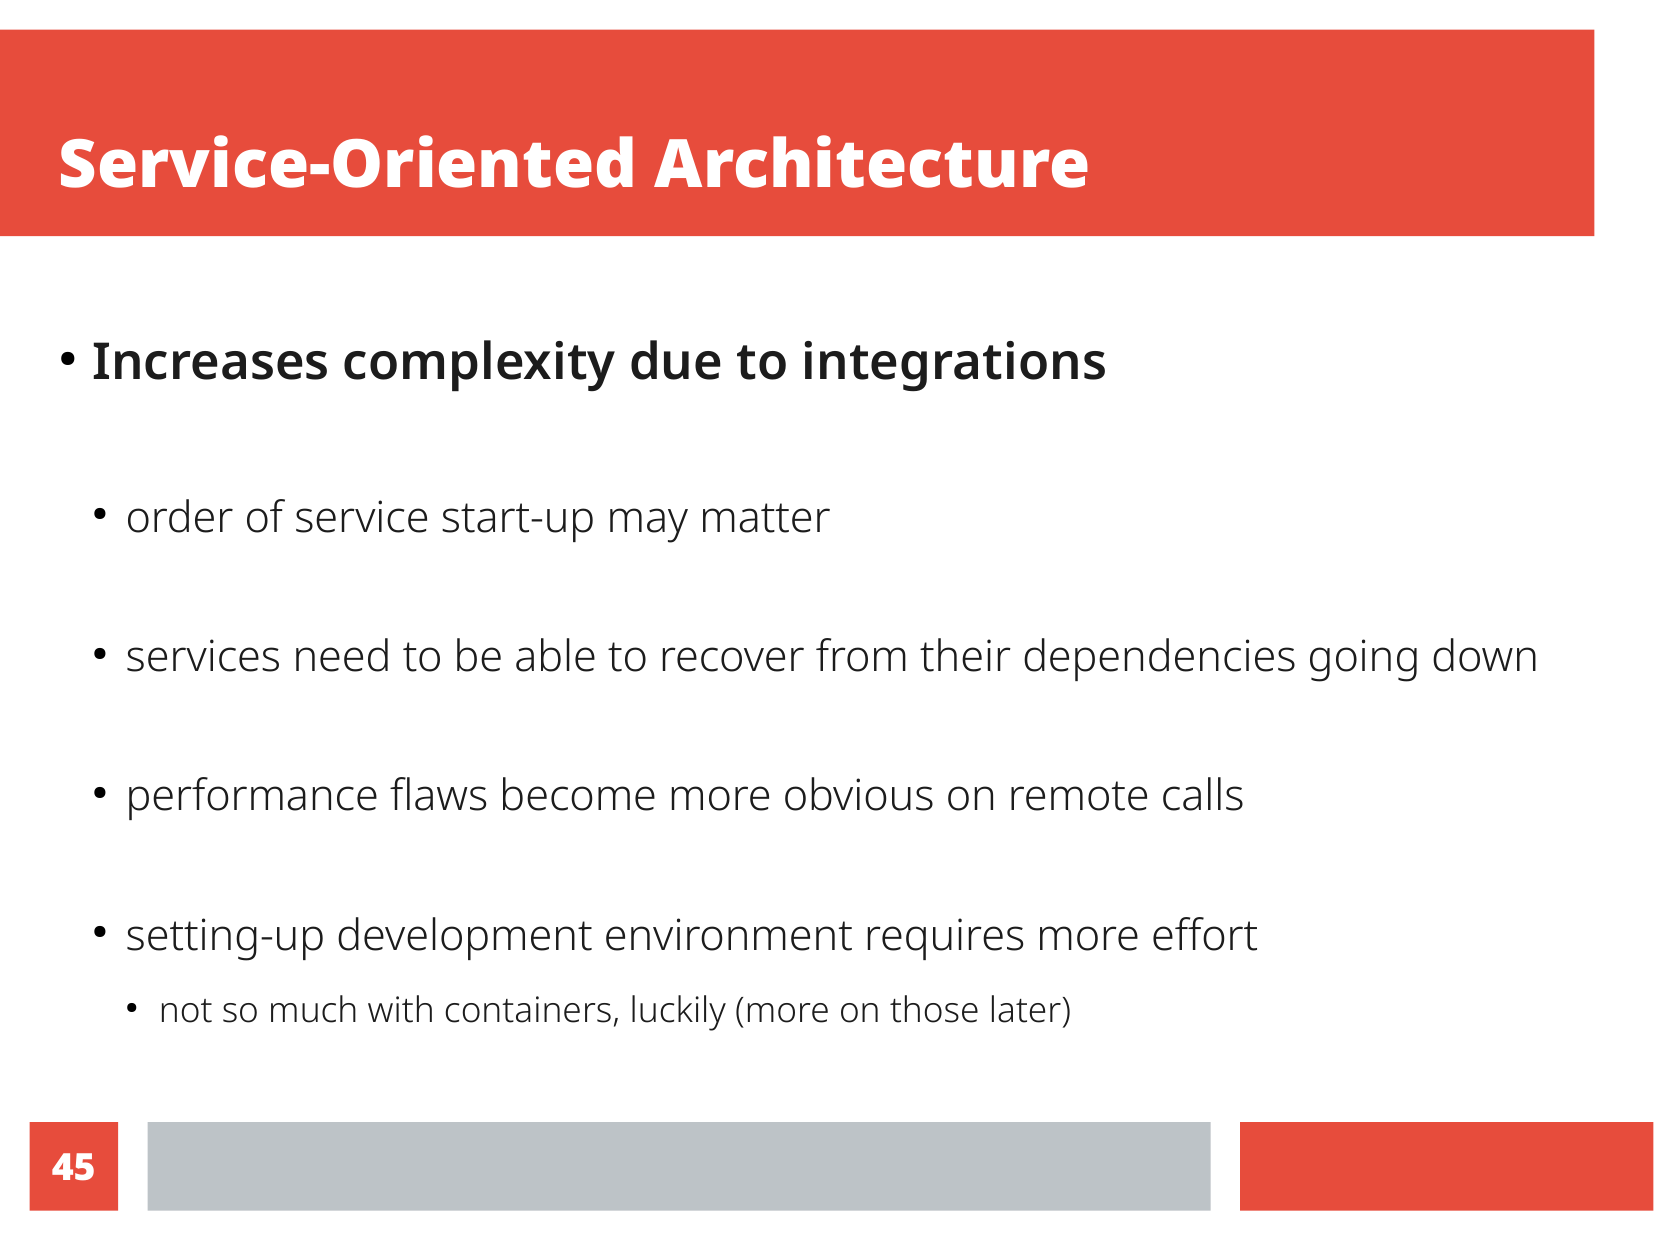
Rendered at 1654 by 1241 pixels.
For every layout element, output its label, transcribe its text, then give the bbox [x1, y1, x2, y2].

list Increases complexity due to integrations order of service start-up may matter services need to be able to recover from their dependencies going down performance flaws become more obvious on remote calls setting-up development environment requires more effort not so much with containers, luckily (more on those later) [59, 324, 1565, 1093]
title Service-Oriented Architecture [59, 59, 1595, 207]
